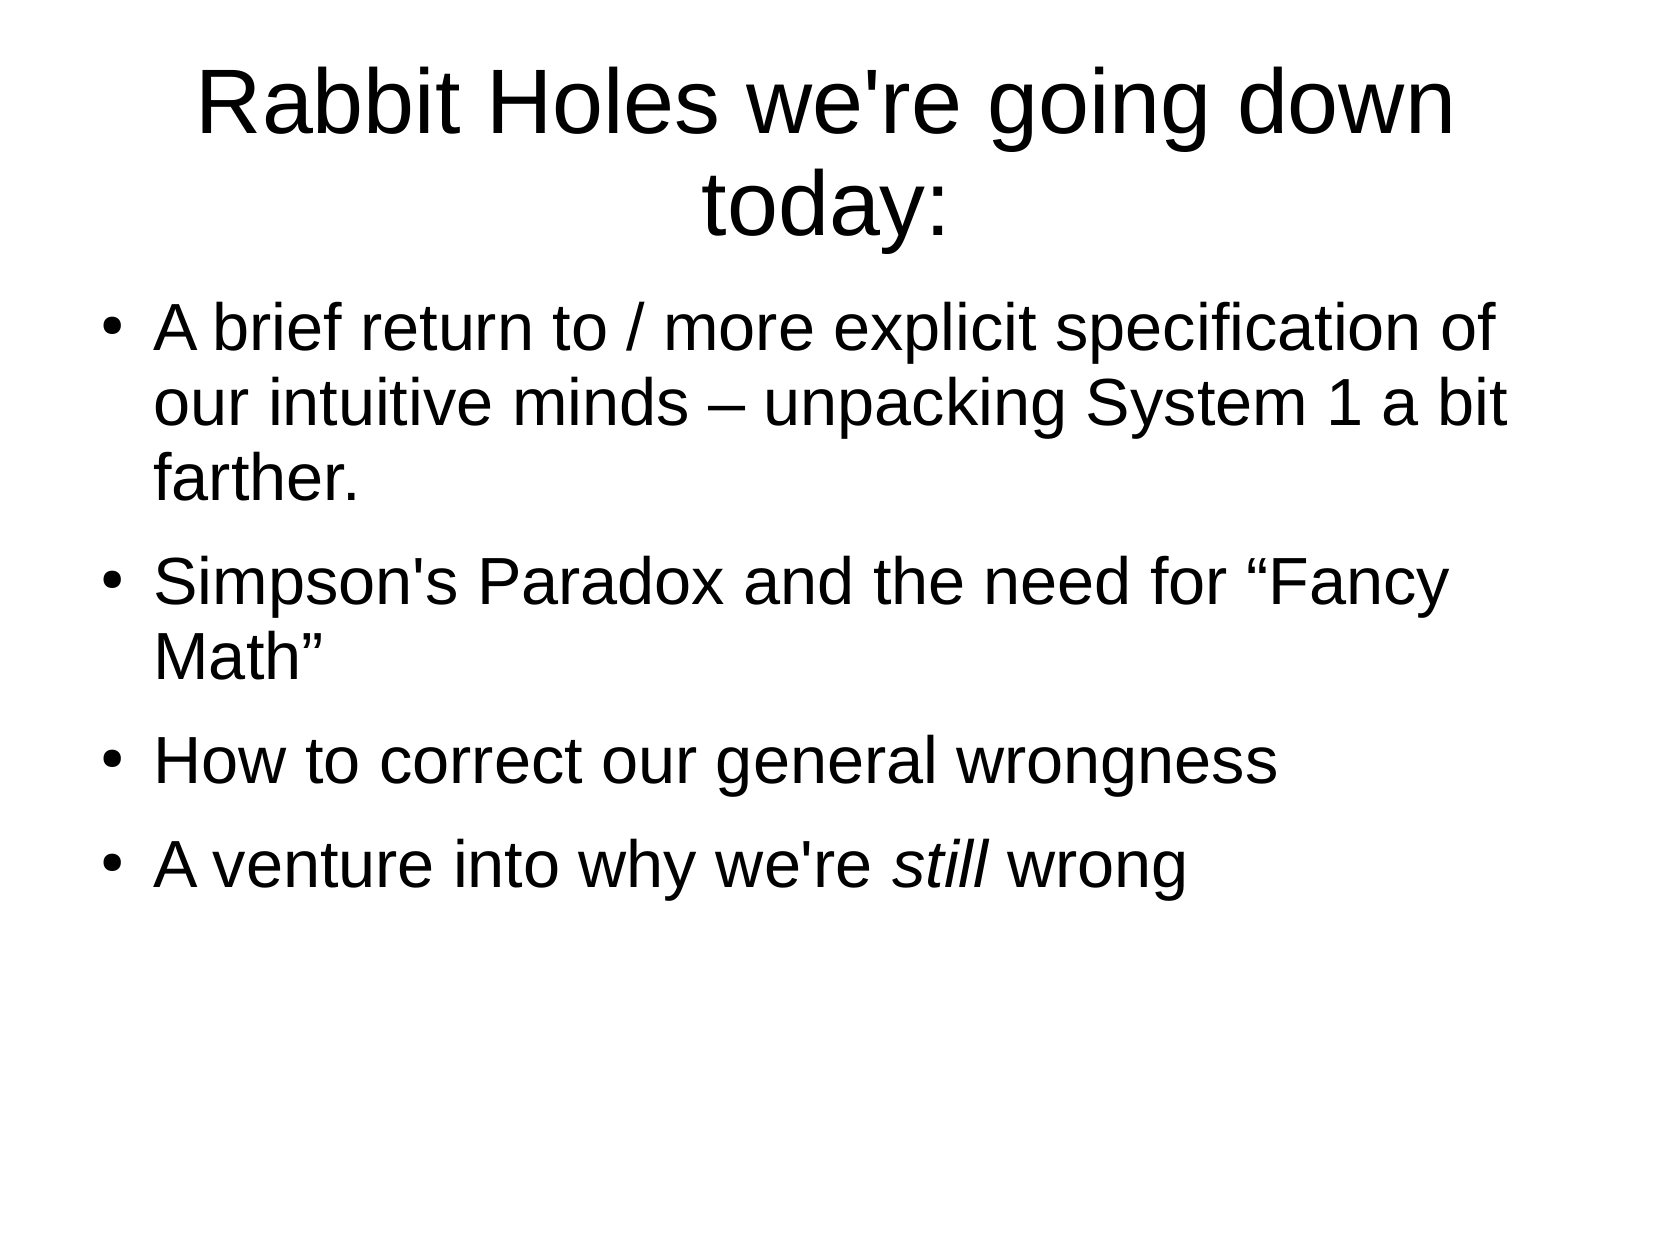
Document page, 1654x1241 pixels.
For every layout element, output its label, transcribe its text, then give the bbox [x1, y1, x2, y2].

list A brief return to / more explicit specification of our intuitive minds – unpacking System 1 a bit farther. Simpson's Paradox and the need for “Fancy Math” How to correct our general wrongness A venture into why we're still wrong [82, 290, 1571, 1010]
title Rabbit Holes we're going down today: [82, 49, 1571, 257]
